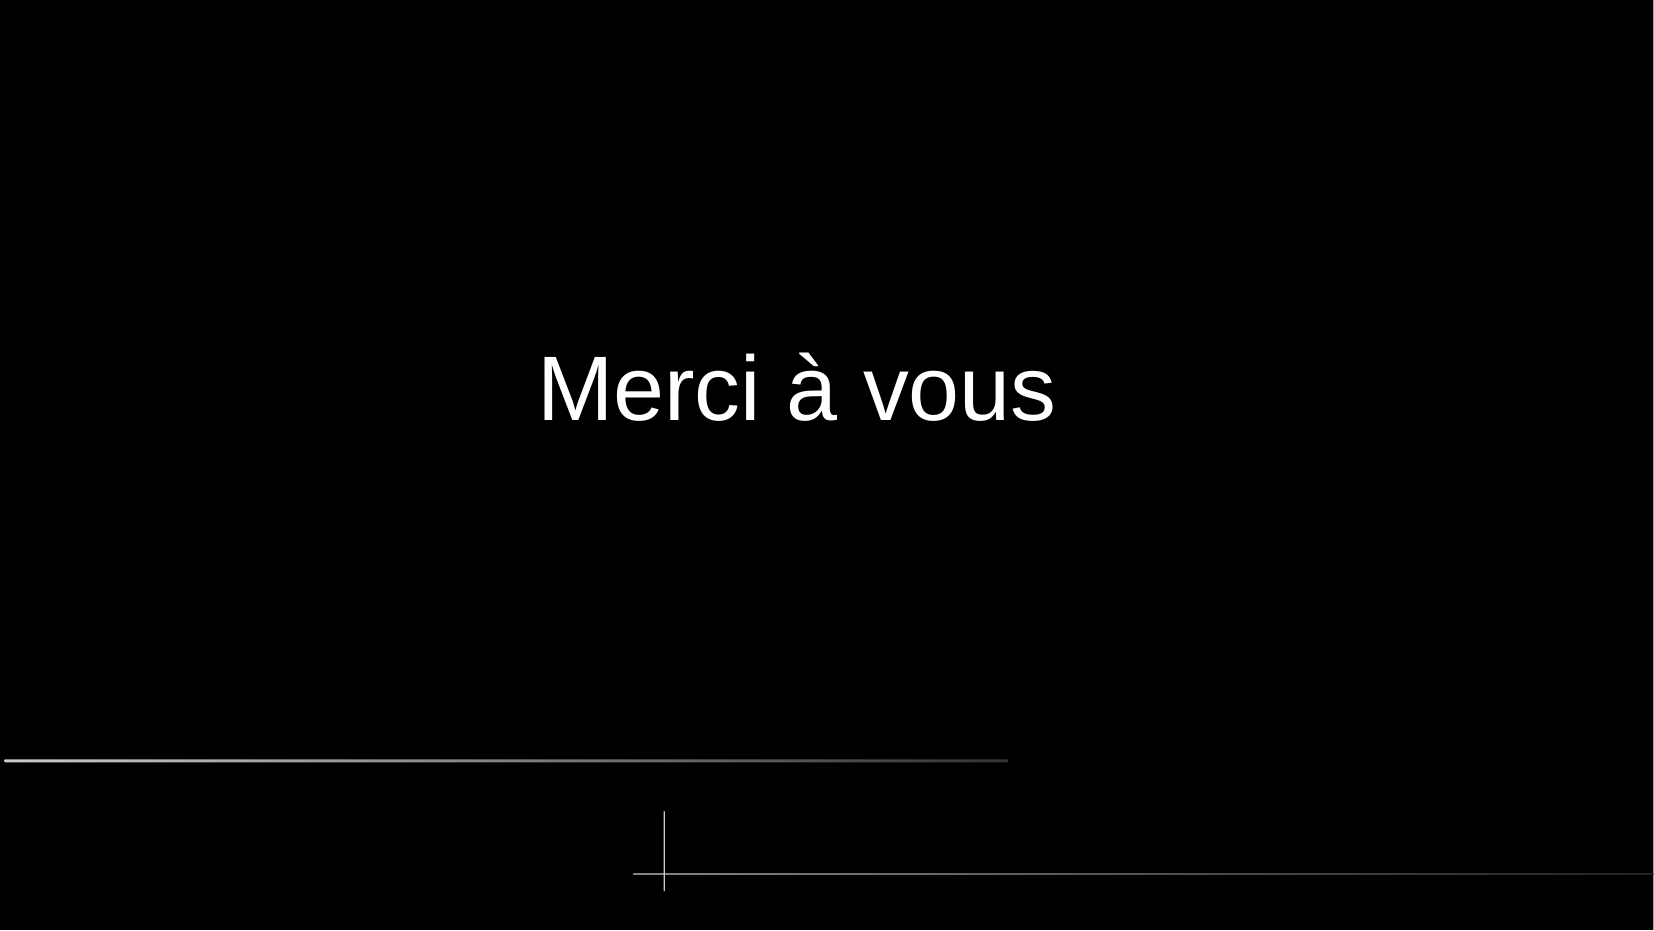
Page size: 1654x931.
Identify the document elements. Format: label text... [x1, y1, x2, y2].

title Merci à vous [59, 334, 1536, 443]
